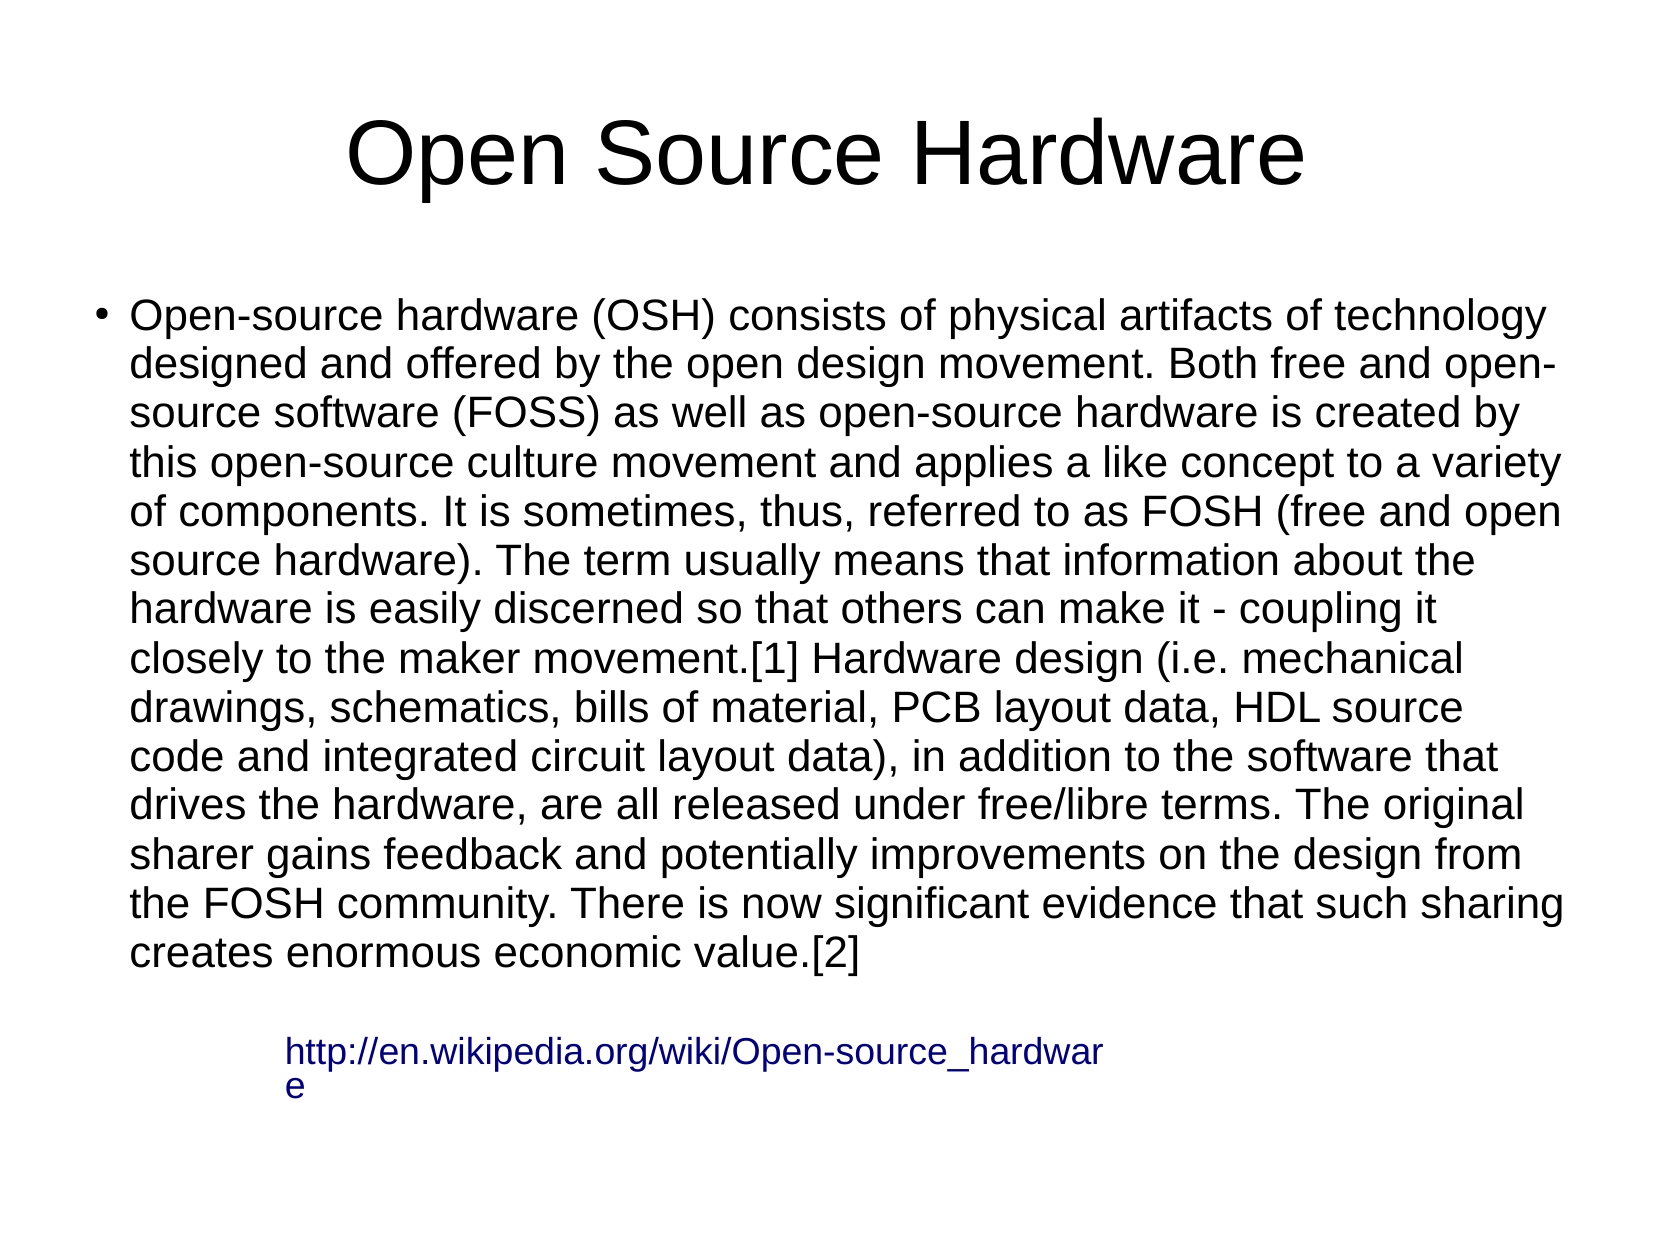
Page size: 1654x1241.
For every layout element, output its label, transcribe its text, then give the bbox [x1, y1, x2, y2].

text_box http://en.wikipedia.org/wiki/Open-source_hardware [270, 1023, 1138, 1122]
title Open Source Hardware [82, 49, 1571, 257]
list Open-source hardware (OSH) consists of physical artifacts of technology designed and offered by the open design movement. Both free and open-source software (FOSS) as well as open-source hardware is created by this open-source culture movement and applies a like concept to a variety of components. It is sometimes, thus, referred to as FOSH (free and open source hardware). The term usually means that information about the hardware is easily discerned so that others can make it - coupling it closely to the maker movement.[1] Hardware design (i.e. mechanical drawings, schematics, bills of material, PCB layout data, HDL source code and integrated circuit layout data), in addition to the software that drives the hardware, are all released under free/libre terms. The original sharer gains feedback and potentially improvements on the design from the FOSH community. There is now significant evidence that such sharing creates enormous economic value.[2] [82, 290, 1571, 1010]
